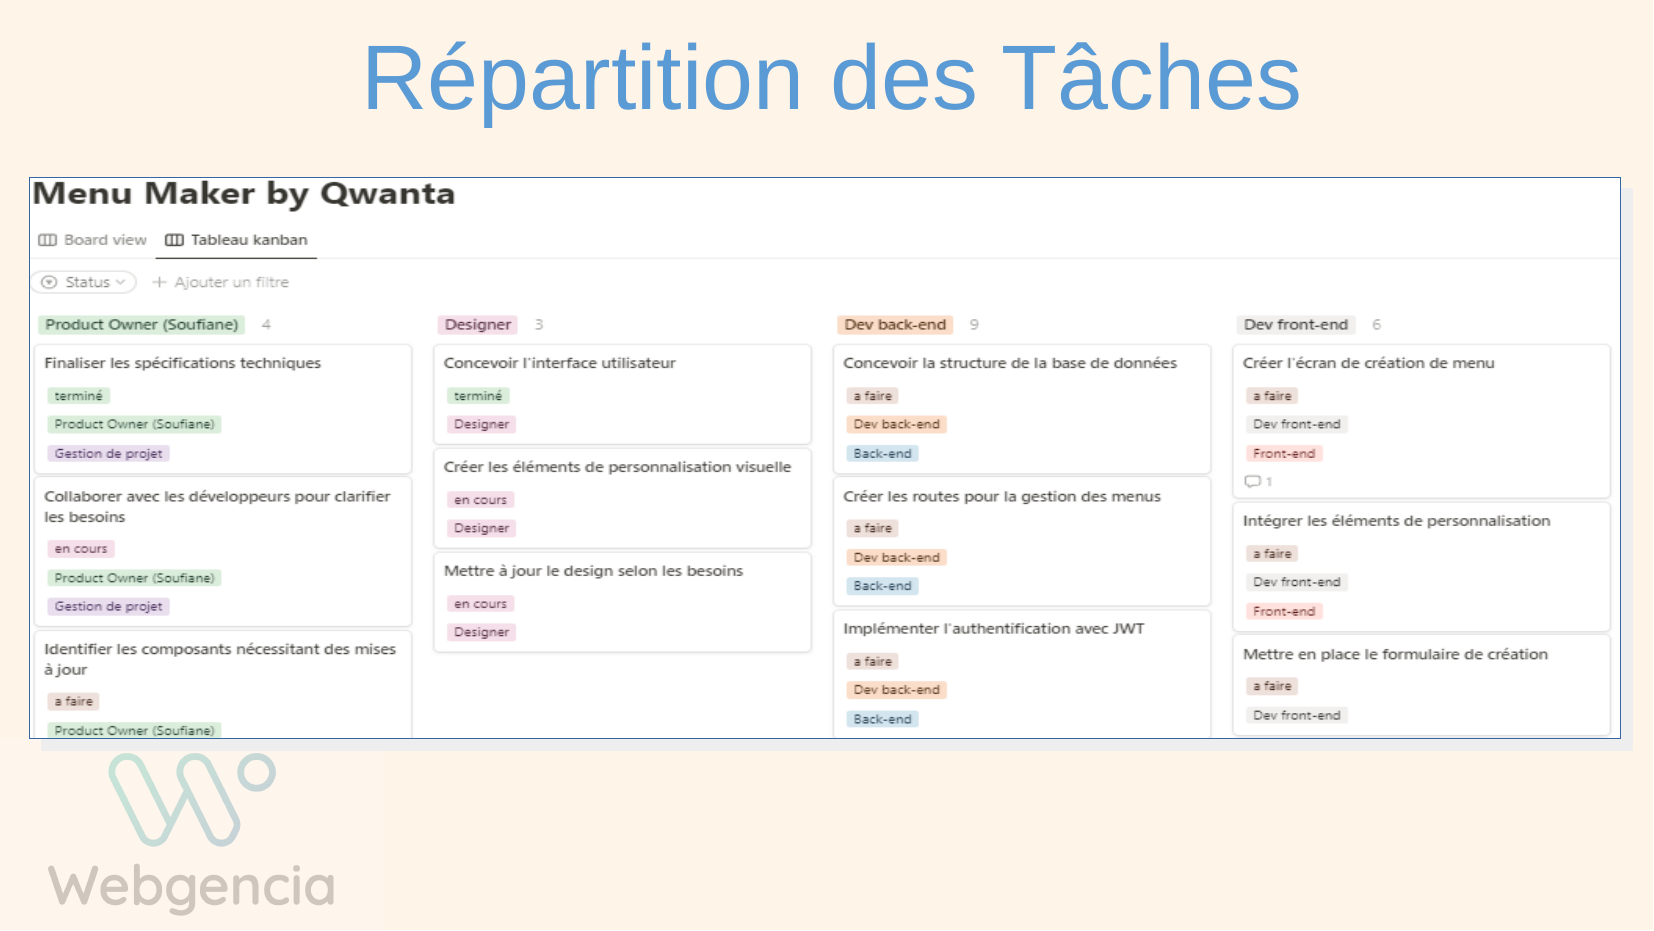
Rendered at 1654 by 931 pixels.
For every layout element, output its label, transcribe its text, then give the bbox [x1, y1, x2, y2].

title Répartition des Tâches [88, 0, 1577, 156]
picture [0, 177, 1621, 931]
